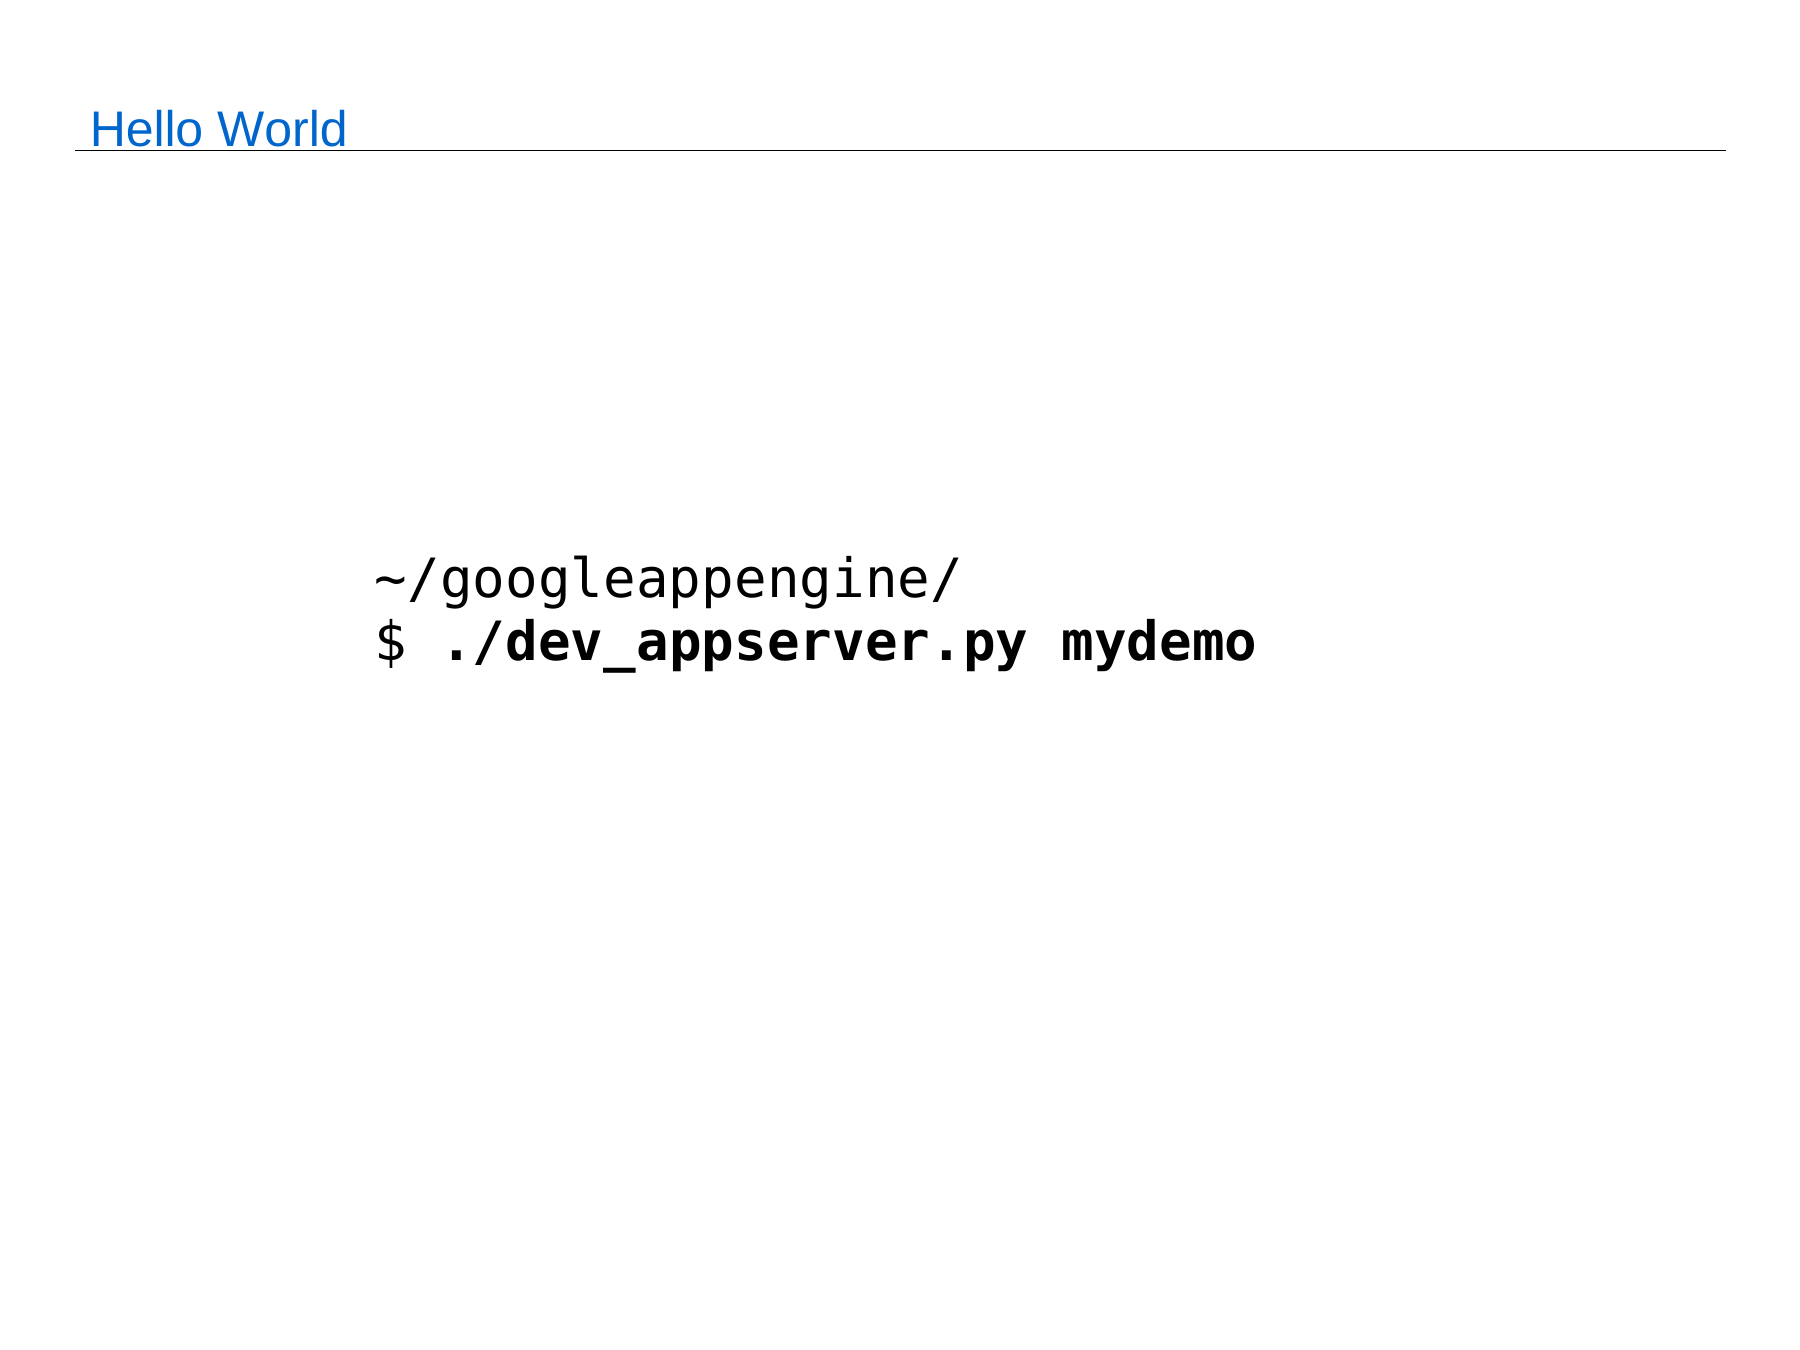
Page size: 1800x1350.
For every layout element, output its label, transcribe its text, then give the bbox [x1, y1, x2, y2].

title Hello World [89, 71, 1489, 165]
text_box ~/googleappengine/ $ ./dev_appserver.py mydemo [360, 539, 1606, 811]
